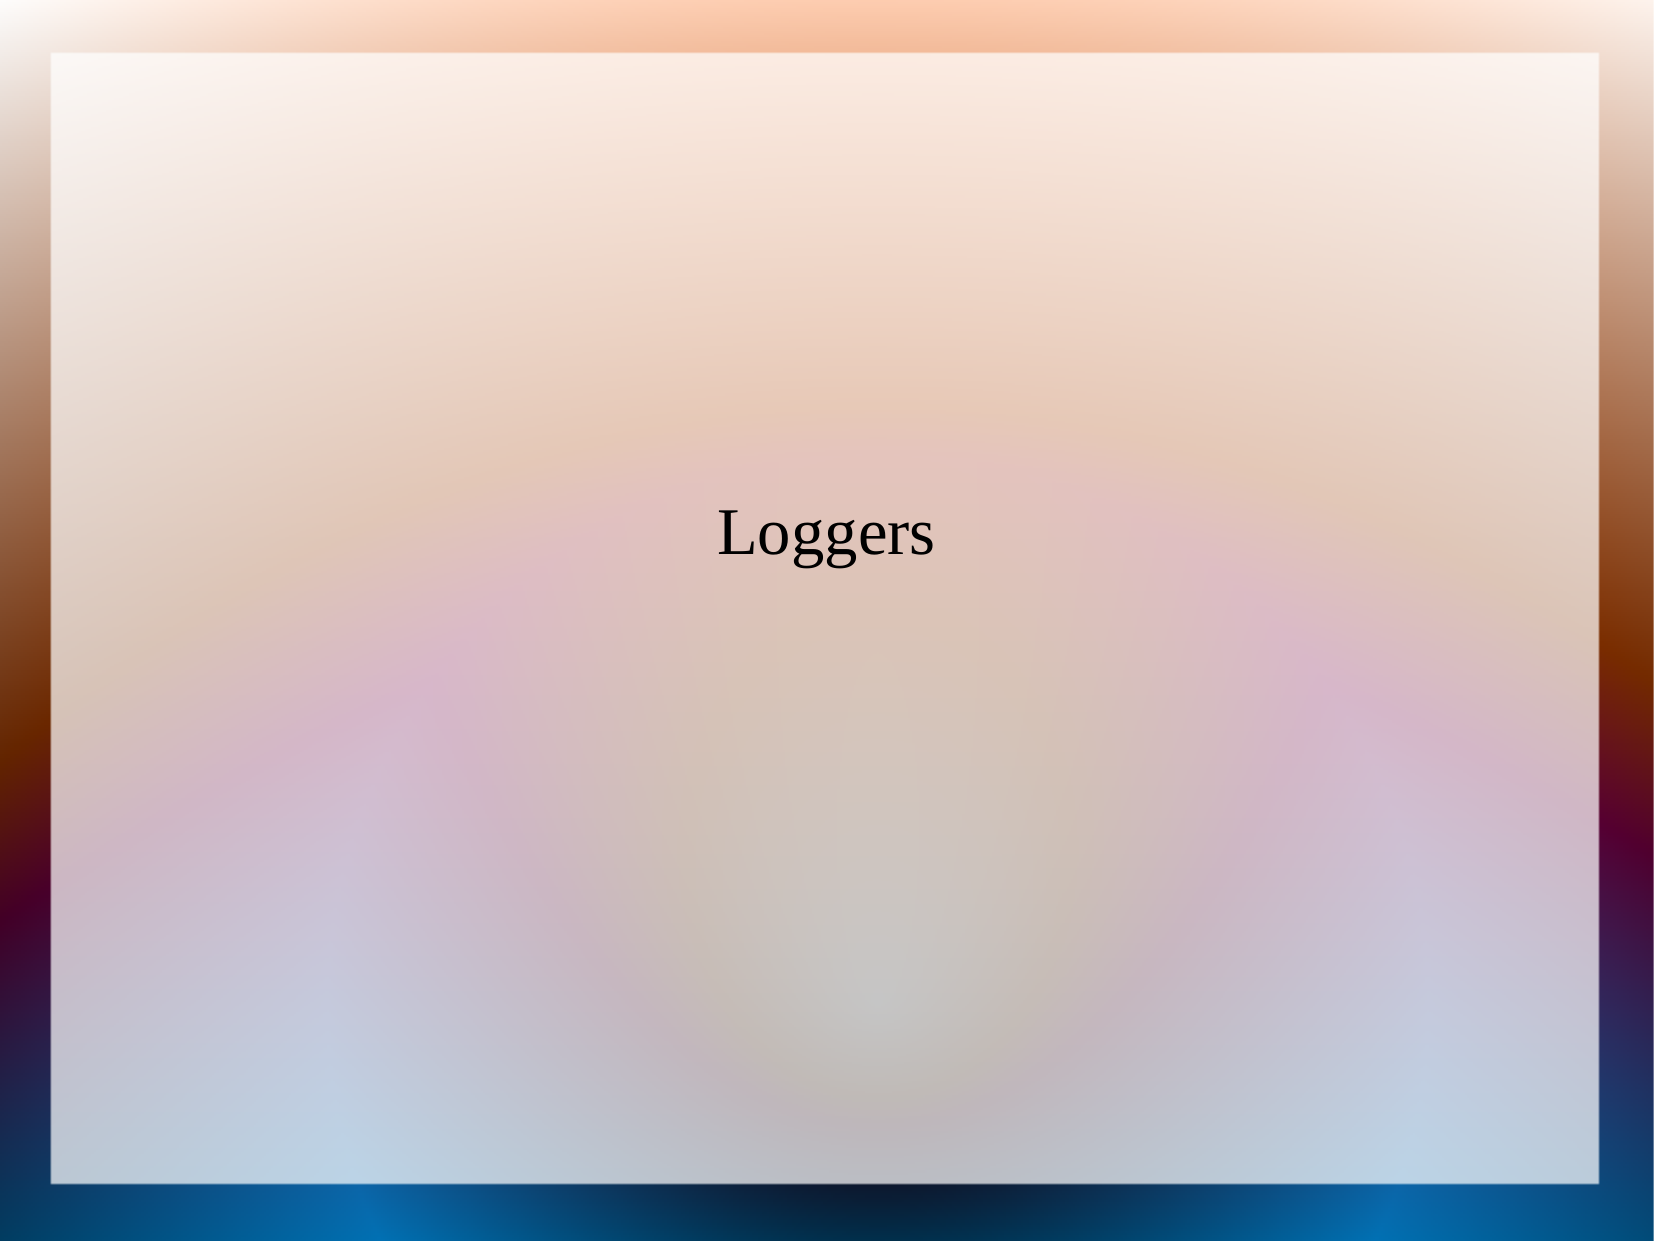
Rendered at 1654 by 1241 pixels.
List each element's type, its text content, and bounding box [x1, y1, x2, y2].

picture [0, 0, 1654, 1241]
subtitle Loggers [82, 55, 1571, 1010]
